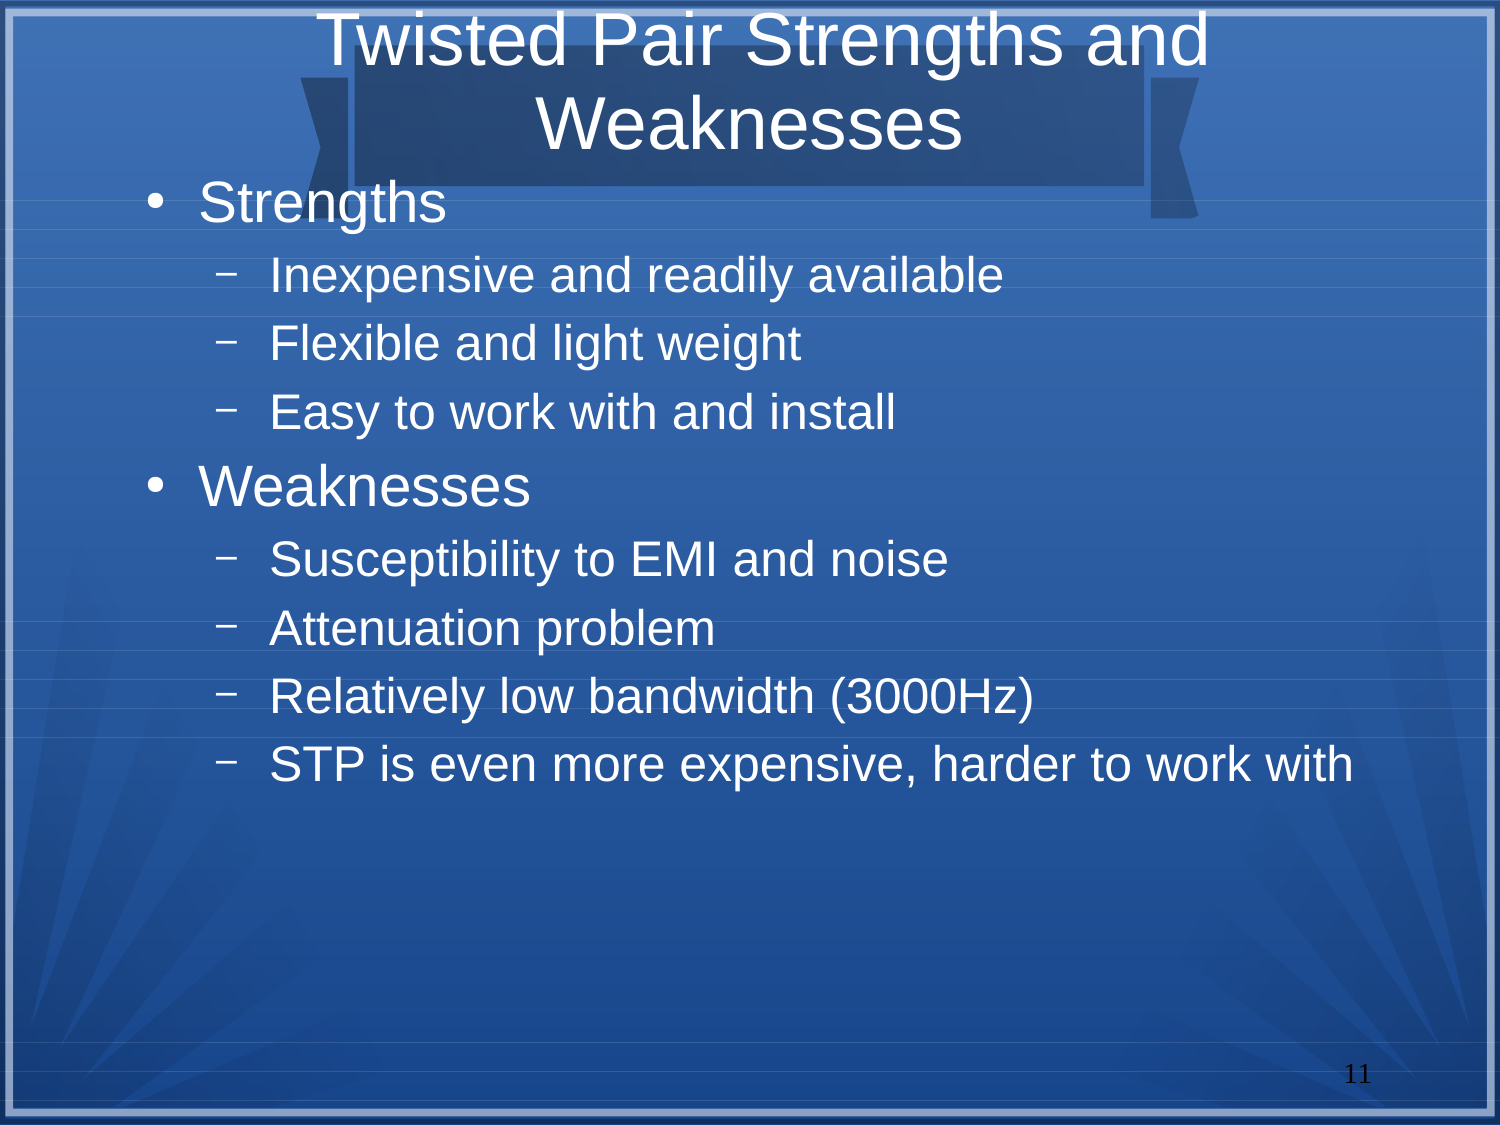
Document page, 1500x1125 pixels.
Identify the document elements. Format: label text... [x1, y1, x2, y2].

list Strengths Inexpensive and readily available Flexible and light weight Easy to work with and install Weaknesses Susceptibility to EMI and noise Attenuation problem Relatively low bandwidth (3000Hz) STP is even more expensive, harder to work with [112, 162, 1388, 1025]
title Twisted Pair Strengths and Weaknesses [112, 0, 1388, 162]
text_box 47 [1074, 1050, 1388, 1125]
